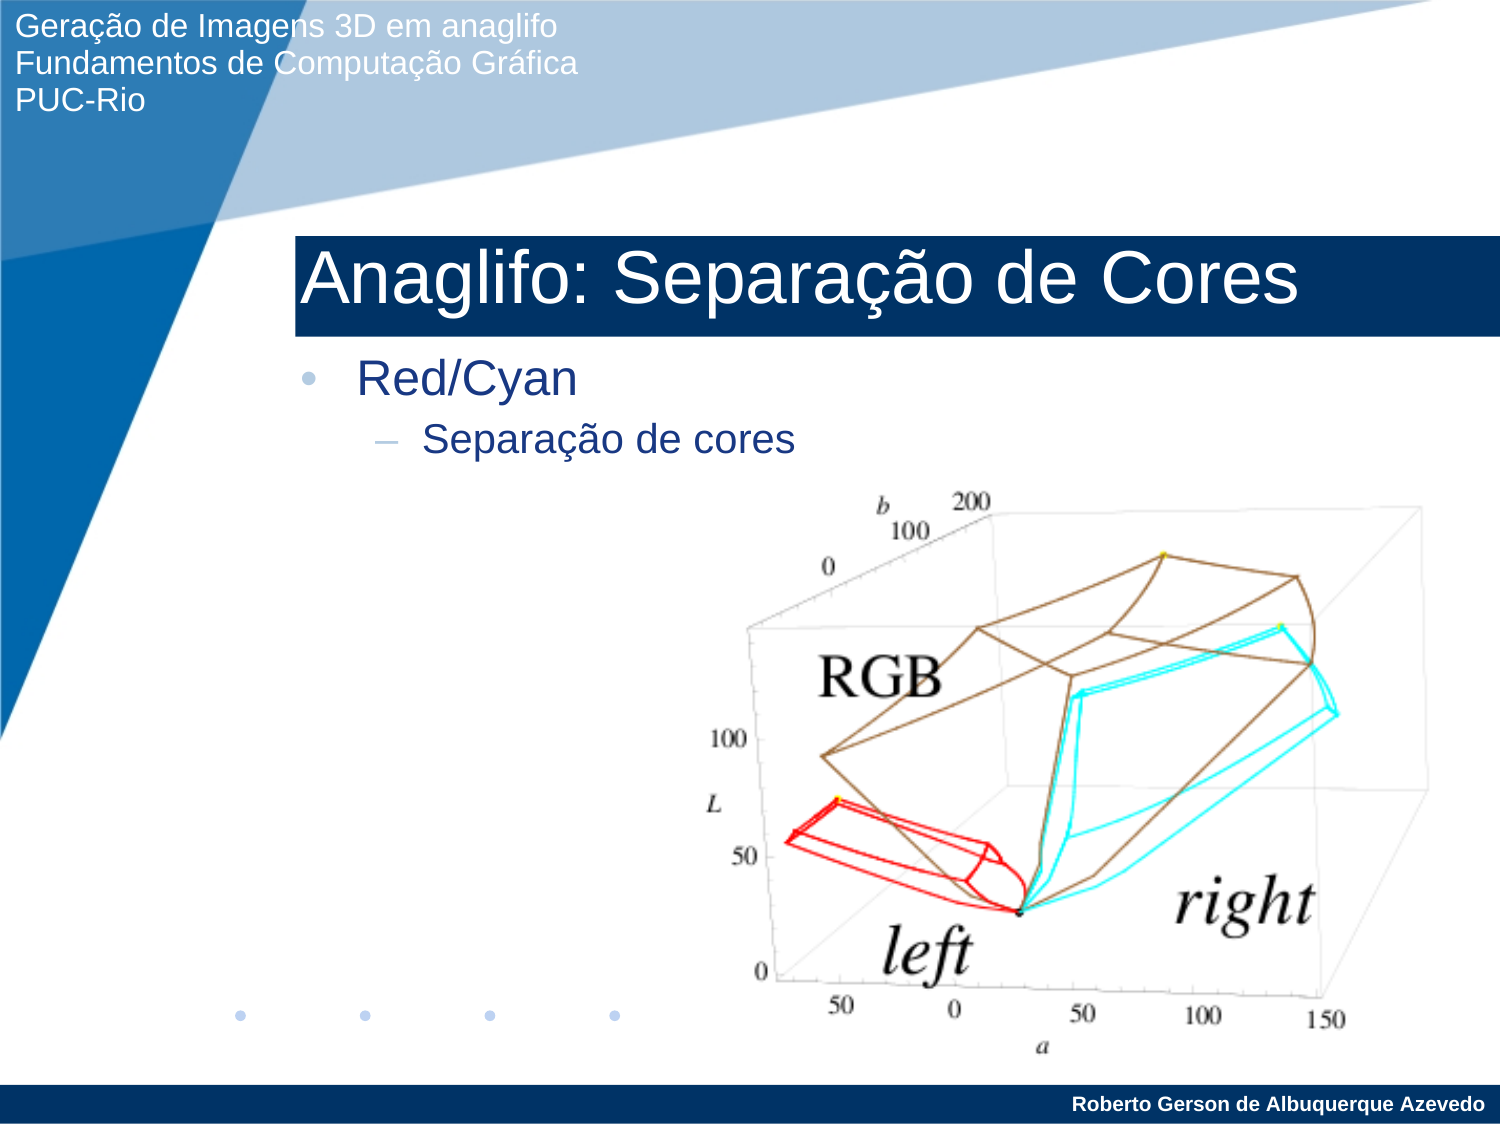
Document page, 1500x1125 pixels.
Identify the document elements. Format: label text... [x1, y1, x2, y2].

picture [0, 0, 1500, 842]
title Anaglifo: Separação de Cores [300, 224, 1500, 331]
picture [686, 477, 1459, 1075]
list Red/Cyan Separação de cores [299, 350, 1475, 1093]
